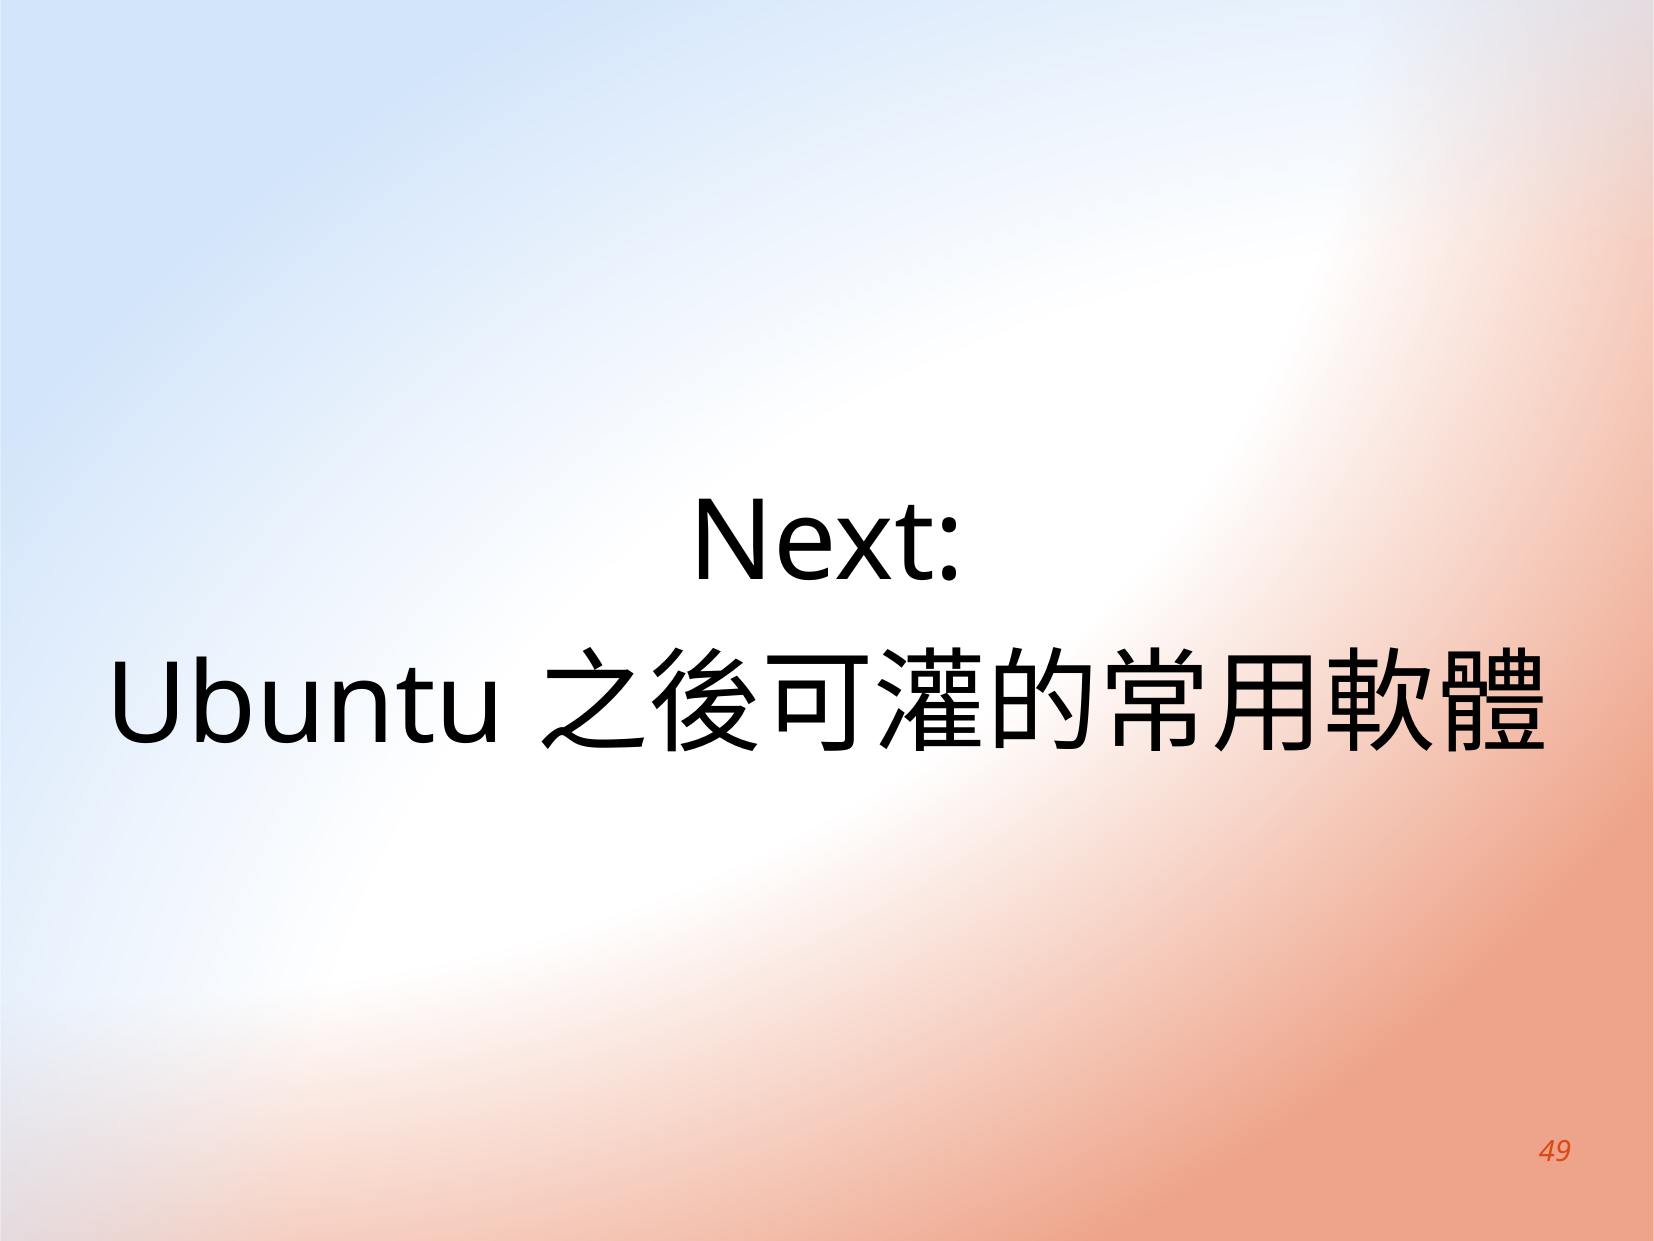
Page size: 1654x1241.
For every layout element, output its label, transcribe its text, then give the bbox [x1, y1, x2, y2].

subtitle Next: Ubuntu之後可灌的常用軟體 [82, 49, 1571, 1186]
picture [0, 0, 1654, 1241]
